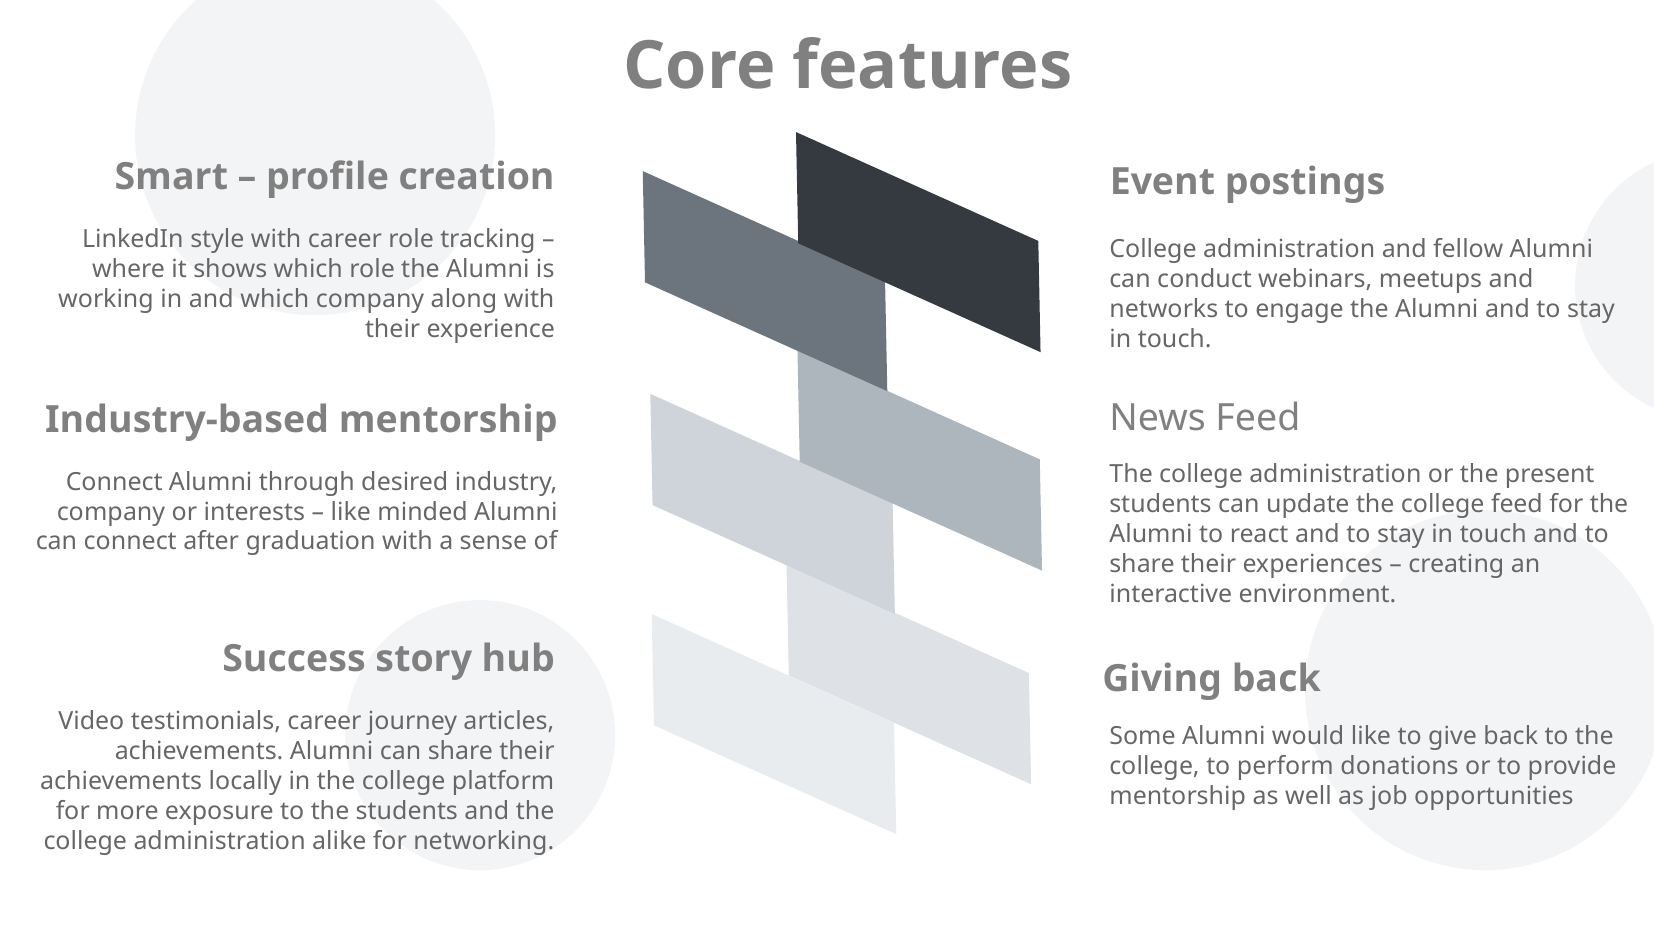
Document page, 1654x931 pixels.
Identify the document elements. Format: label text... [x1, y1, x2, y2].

text_box Core features [600, 15, 1088, 190]
text_box LinkedIn style with career role tracking – where it shows which role the Alumni is working in and which company along with their experience [15, 214, 571, 350]
text_box Industry-based mentorship [0, 387, 574, 458]
text_box Smart – profile creation [37, 144, 571, 205]
text_box The college administration or the present students can update the college feed for the Alumni to react and to stay in touch and to share their experiences – creating an interactive environment. [1094, 450, 1650, 615]
text_box News Feed [1094, 385, 1425, 446]
text_box Video testimonials, career journey articles, achievements. Alumni can share their achievements locally in the college platform for more exposure to the students and the college administration alike for networking. [15, 697, 571, 862]
text_box Some Alumni would like to give back to the college, to perform donations or to provide mentorship as well as job opportunities [1094, 712, 1650, 836]
text_box Connect Alumni through desired industry, company or interests – like minded Alumni can connect after graduation with a sense of [18, 458, 574, 632]
text_box Event postings [1095, 150, 1426, 216]
text_box Success story hub [112, 626, 571, 732]
text_box College administration and fellow Alumni can conduct webinars, meetups and networks to engage the Alumni and to stay in touch. [1094, 225, 1650, 360]
text_box Giving back [1087, 646, 1418, 713]
